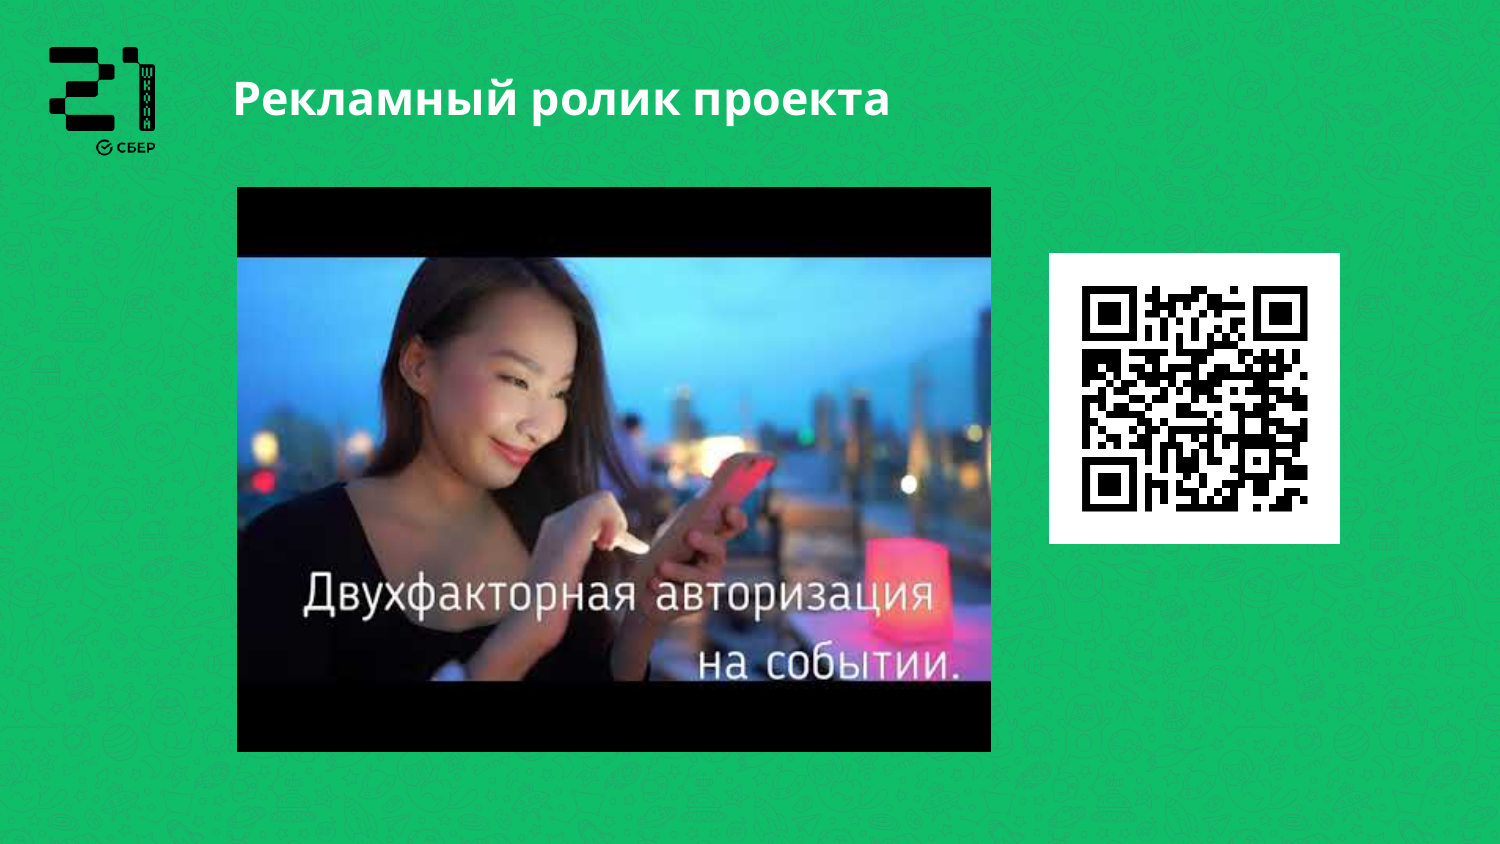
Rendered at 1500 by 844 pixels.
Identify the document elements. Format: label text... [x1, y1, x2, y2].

picture [0, 0, 1500, 844]
title Рекламный ролик проекта [217, 50, 1459, 145]
